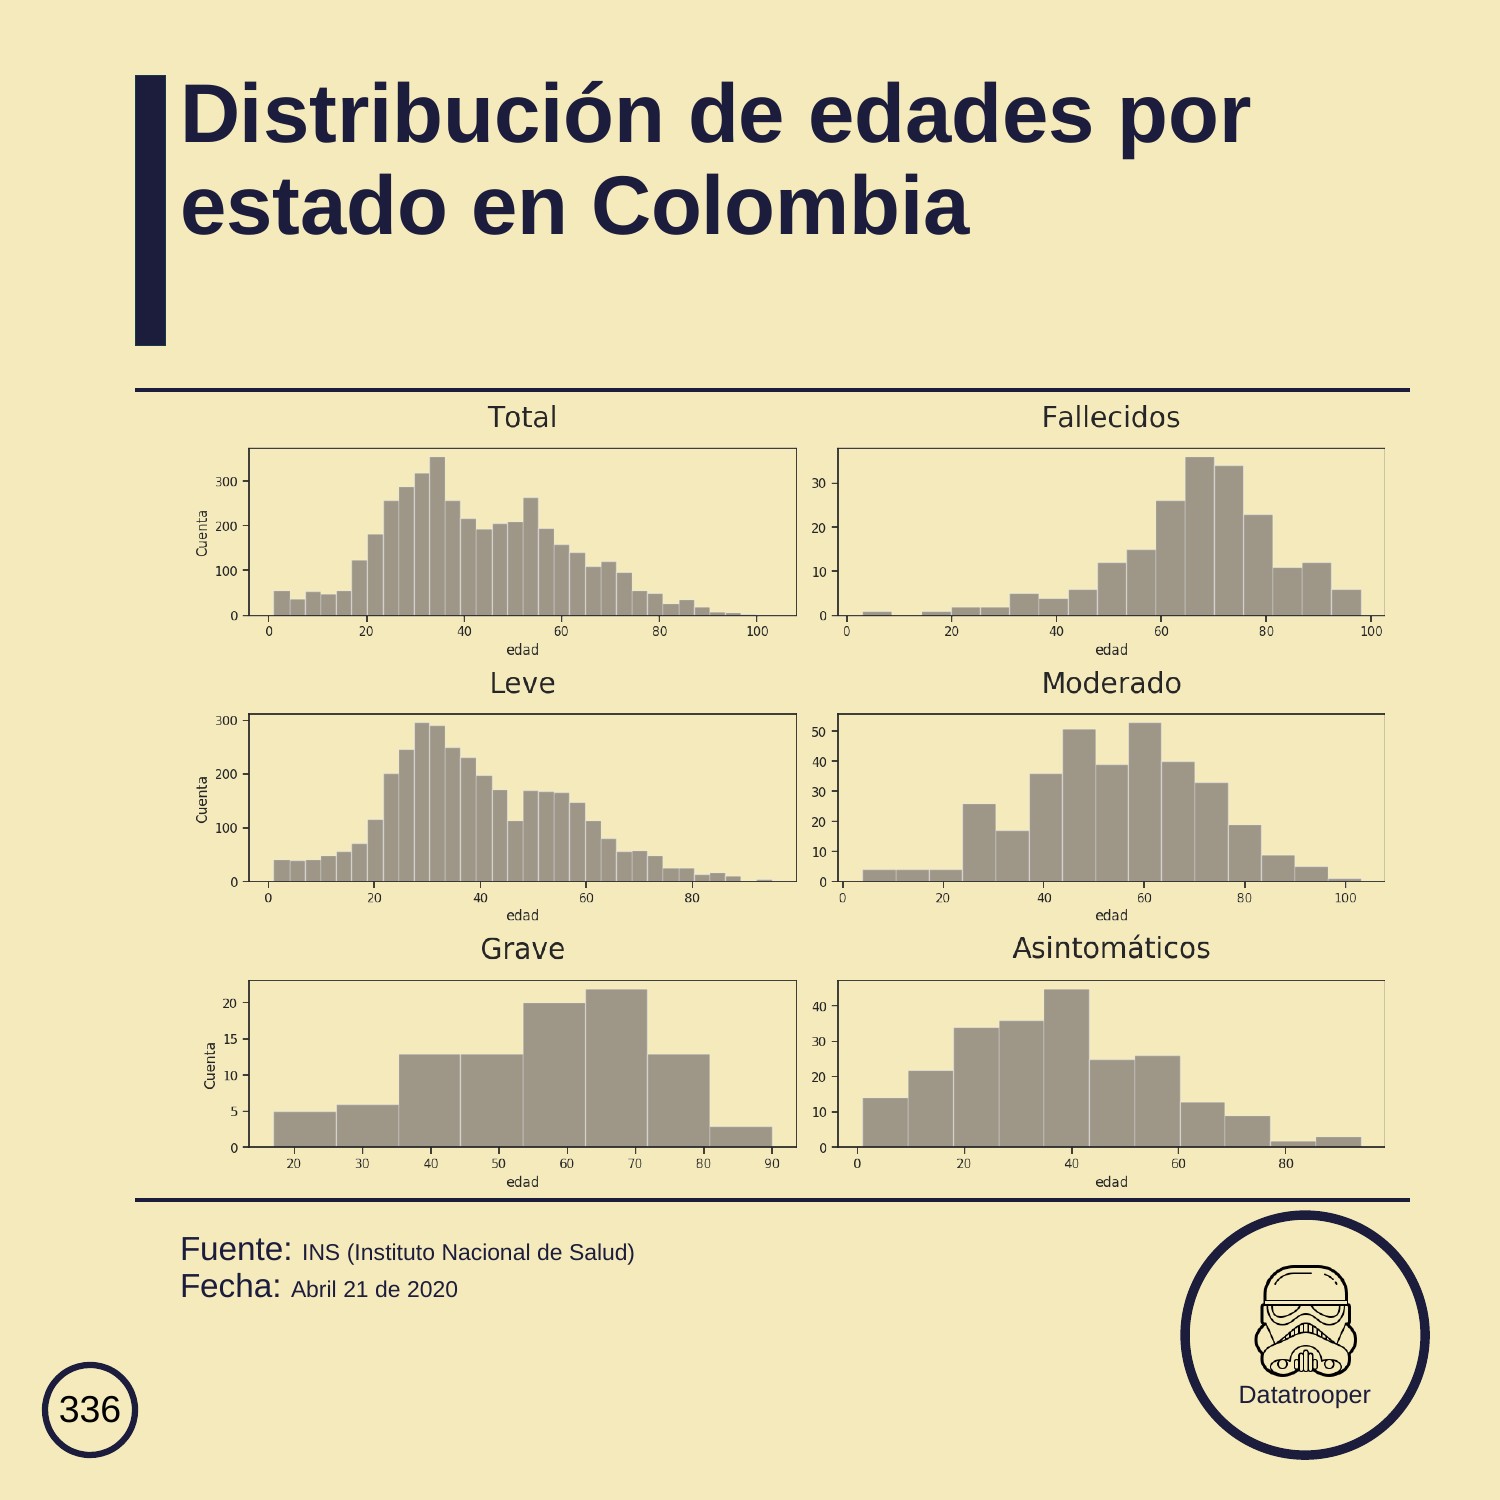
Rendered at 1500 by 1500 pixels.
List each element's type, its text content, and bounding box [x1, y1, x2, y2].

title Fuente: INS (Instituto Nacional de Salud) Fecha: Abril 21 de 2020 [180, 1202, 1201, 1342]
text_box [135, 75, 166, 346]
title Fuente: INS (Instituto Nacional de Salud) Fecha: Abril 21 de 2020 [180, 1193, 1201, 1198]
picture [1230, 1245, 1381, 1379]
text_box 336 [45, 1364, 136, 1456]
picture [195, 404, 1385, 1189]
title Distribución de edades por estado en Colombia [180, 64, 1351, 255]
text_box [1185, 1215, 1426, 1456]
text_box Datatrooper [1230, 1379, 1381, 1411]
